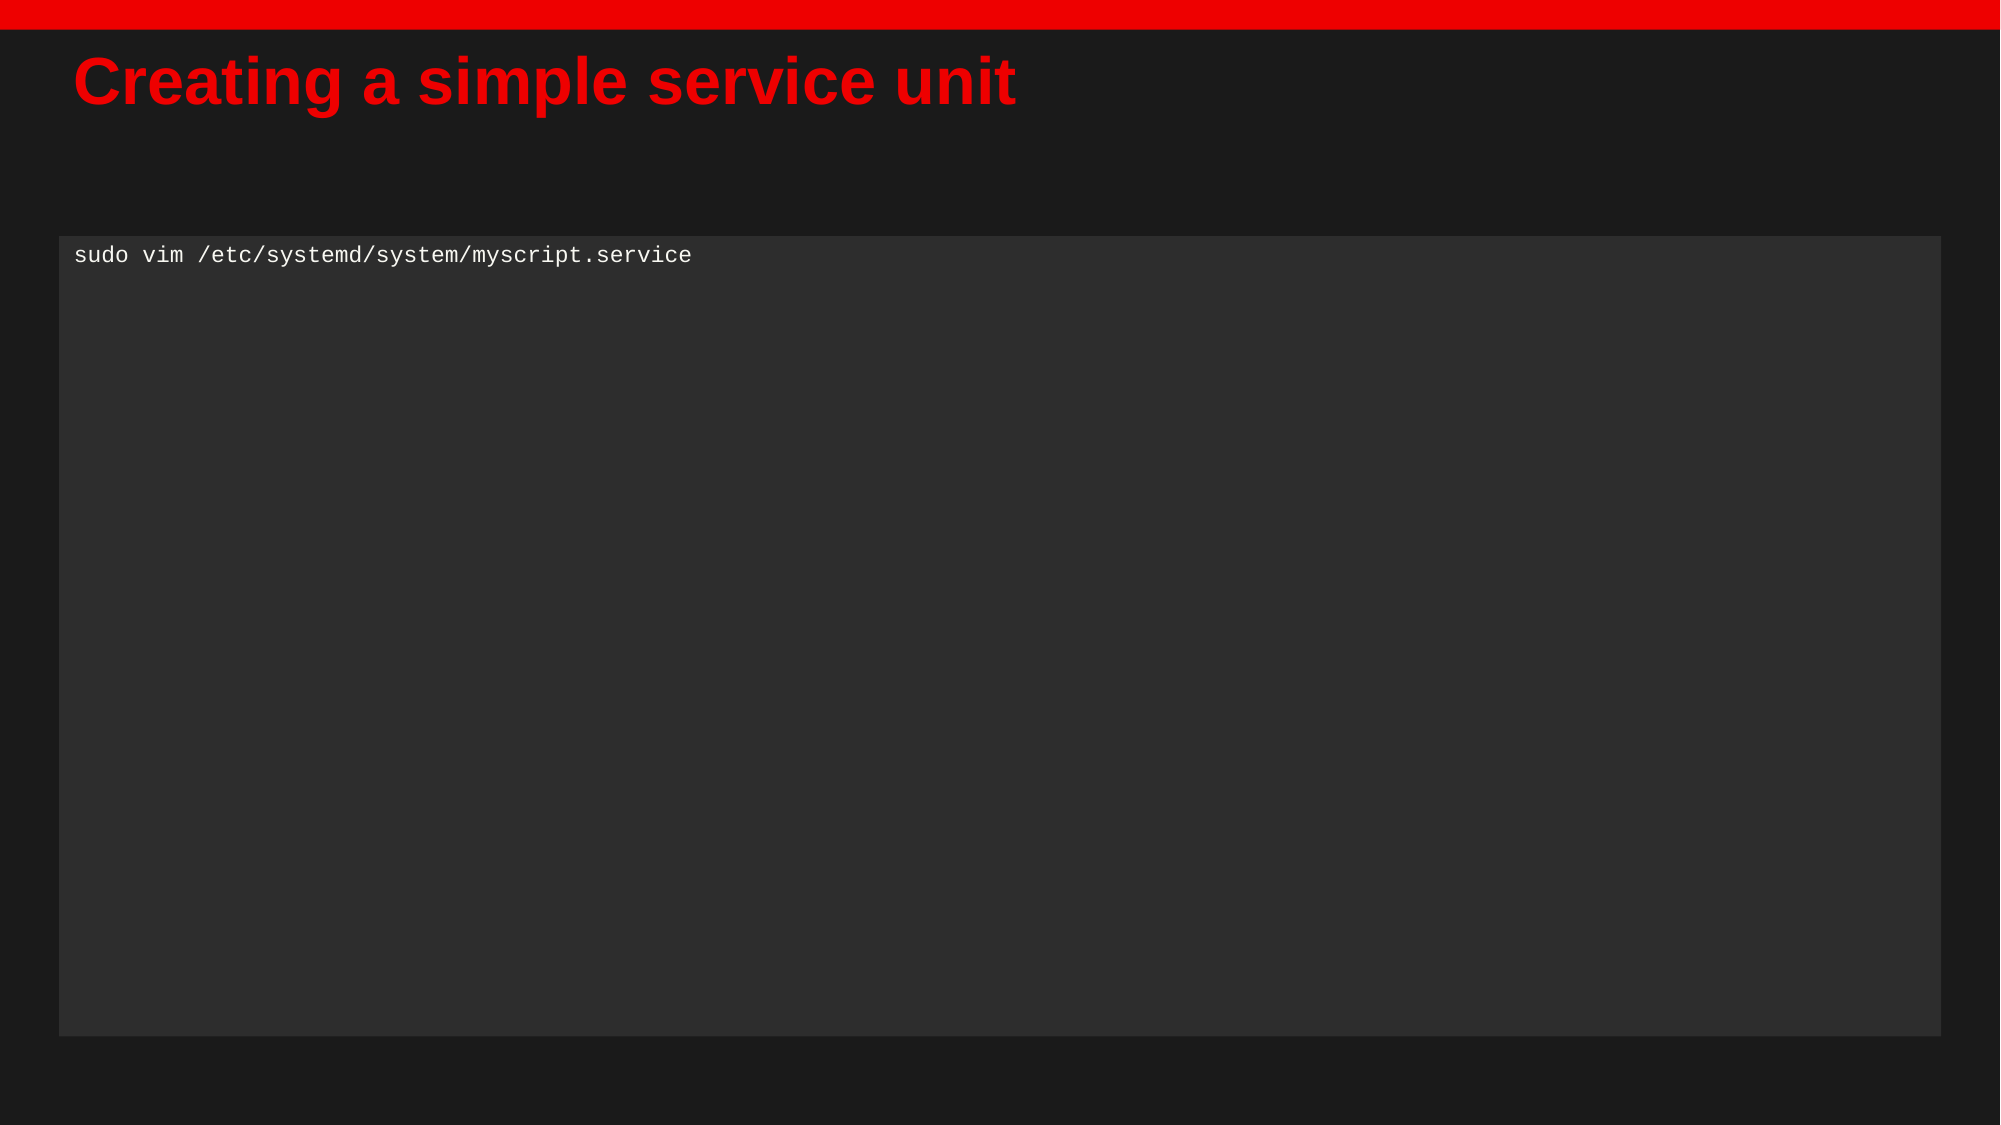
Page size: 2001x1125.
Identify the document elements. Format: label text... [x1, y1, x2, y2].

text_box Creating a simple service unit [59, 36, 1942, 208]
text_box sudo vim /etc/systemd/system/myscript.service [59, 236, 1942, 1037]
text_box [0, 0, 2001, 30]
